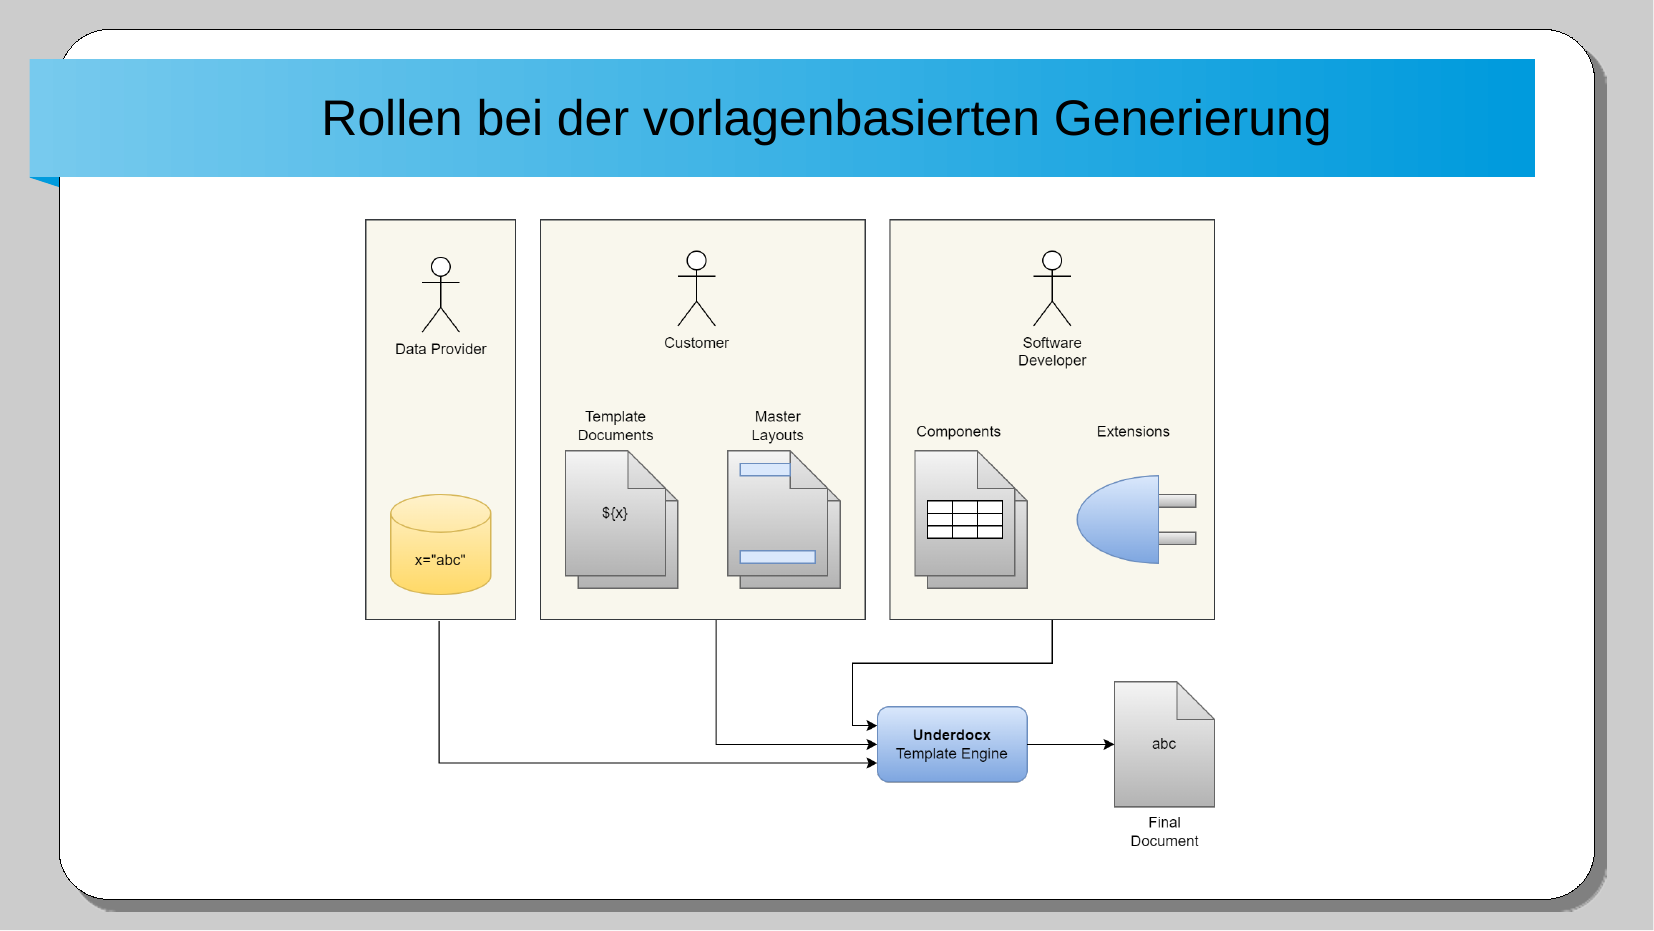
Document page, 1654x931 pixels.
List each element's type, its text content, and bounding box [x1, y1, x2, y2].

picture [365, 219, 1241, 857]
title Rollen bei der vorlagenbasierten Generierung [118, 59, 1536, 178]
